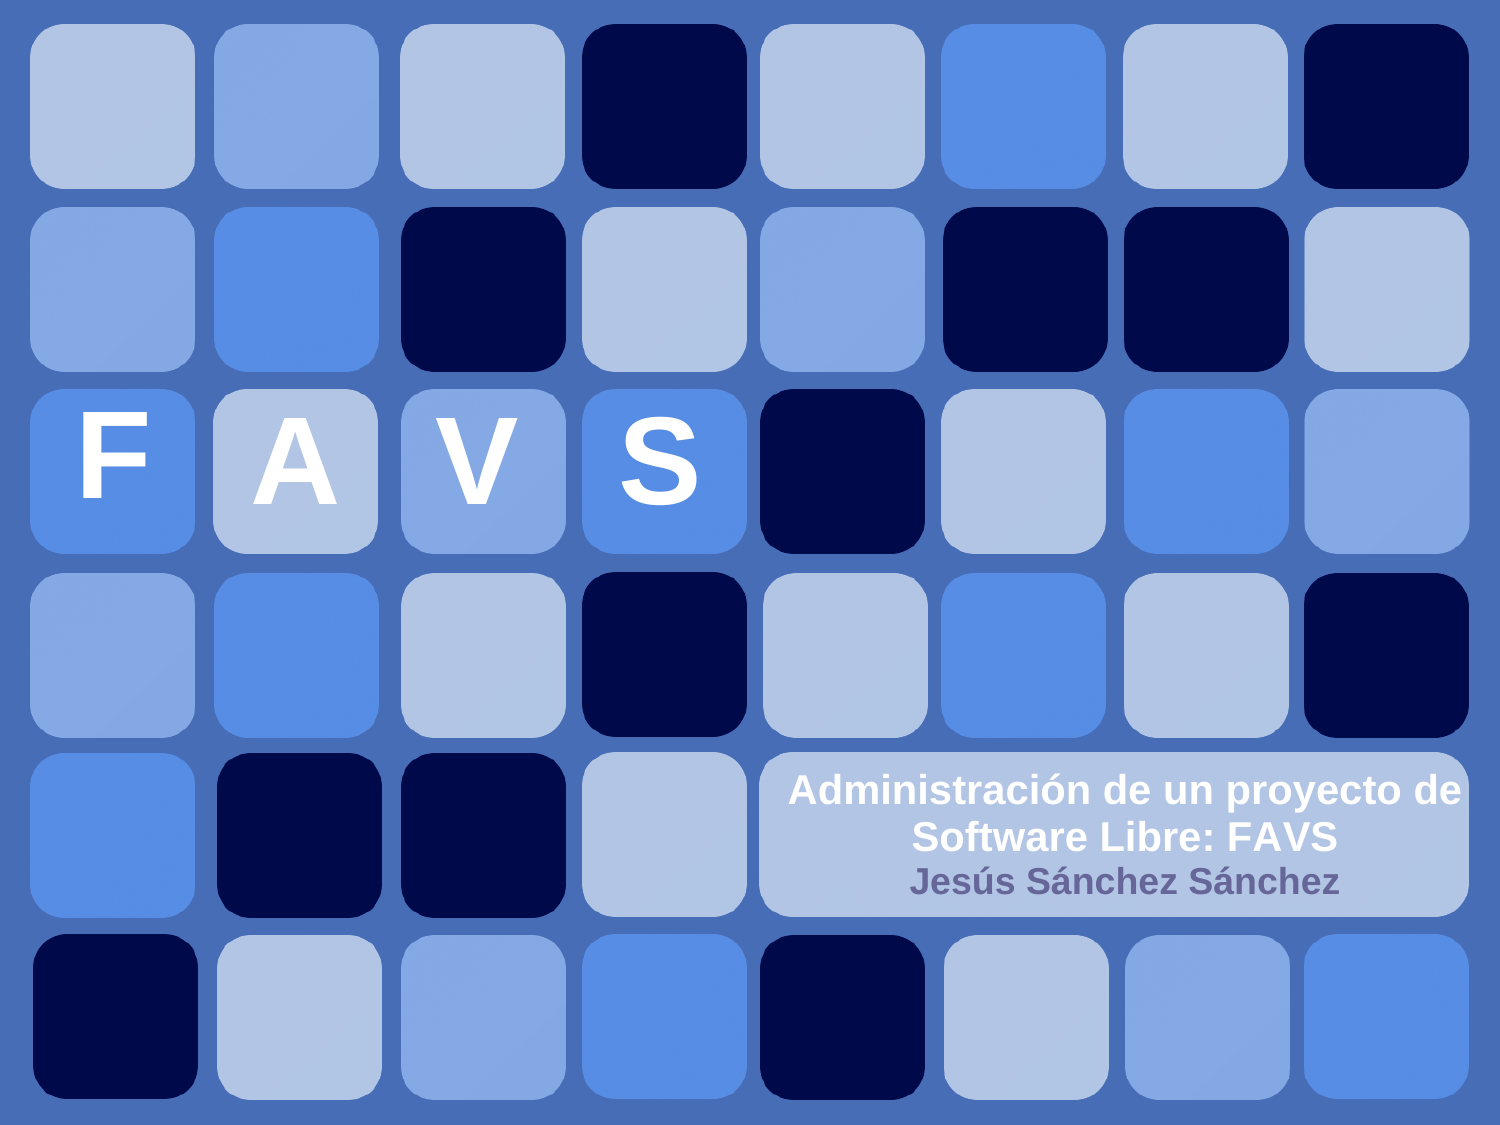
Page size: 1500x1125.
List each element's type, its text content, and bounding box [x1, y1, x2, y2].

picture [0, 0, 1500, 1125]
list S [618, 391, 731, 532]
list A [250, 391, 364, 570]
title Administración de un proyecto de Software Libre: FAVS Jesús Sánchez Sánchez [787, 765, 1463, 904]
list F [75, 385, 188, 526]
list V [435, 391, 548, 532]
